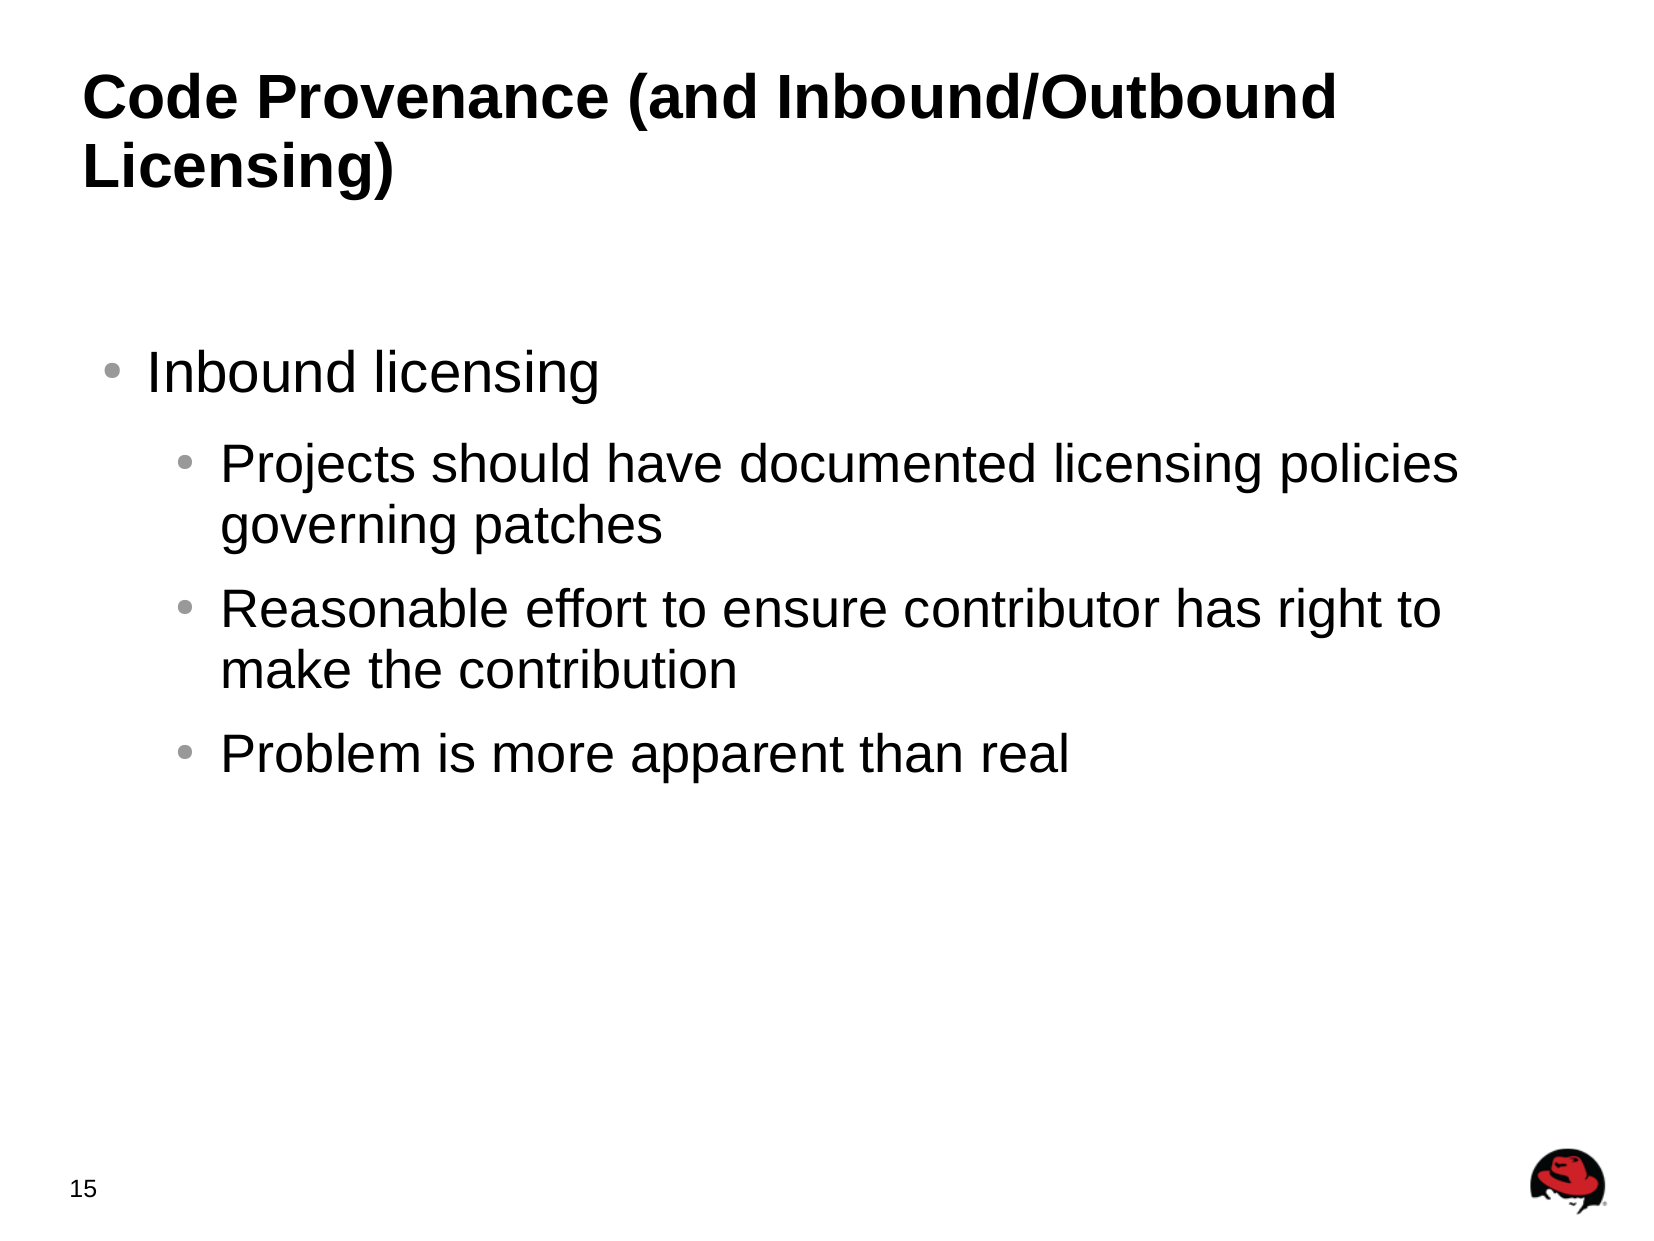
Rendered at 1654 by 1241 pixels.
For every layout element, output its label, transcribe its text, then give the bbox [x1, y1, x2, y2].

title Code Provenance (and Inbound/Outbound Licensing) [82, 45, 1571, 218]
picture [1529, 1146, 1613, 1224]
list Inbound licensing Projects should have documented licensing policies governing patches Reasonable effort to ensure contributor has right to make the contribution Problem is more apparent than real [86, 244, 1576, 1024]
